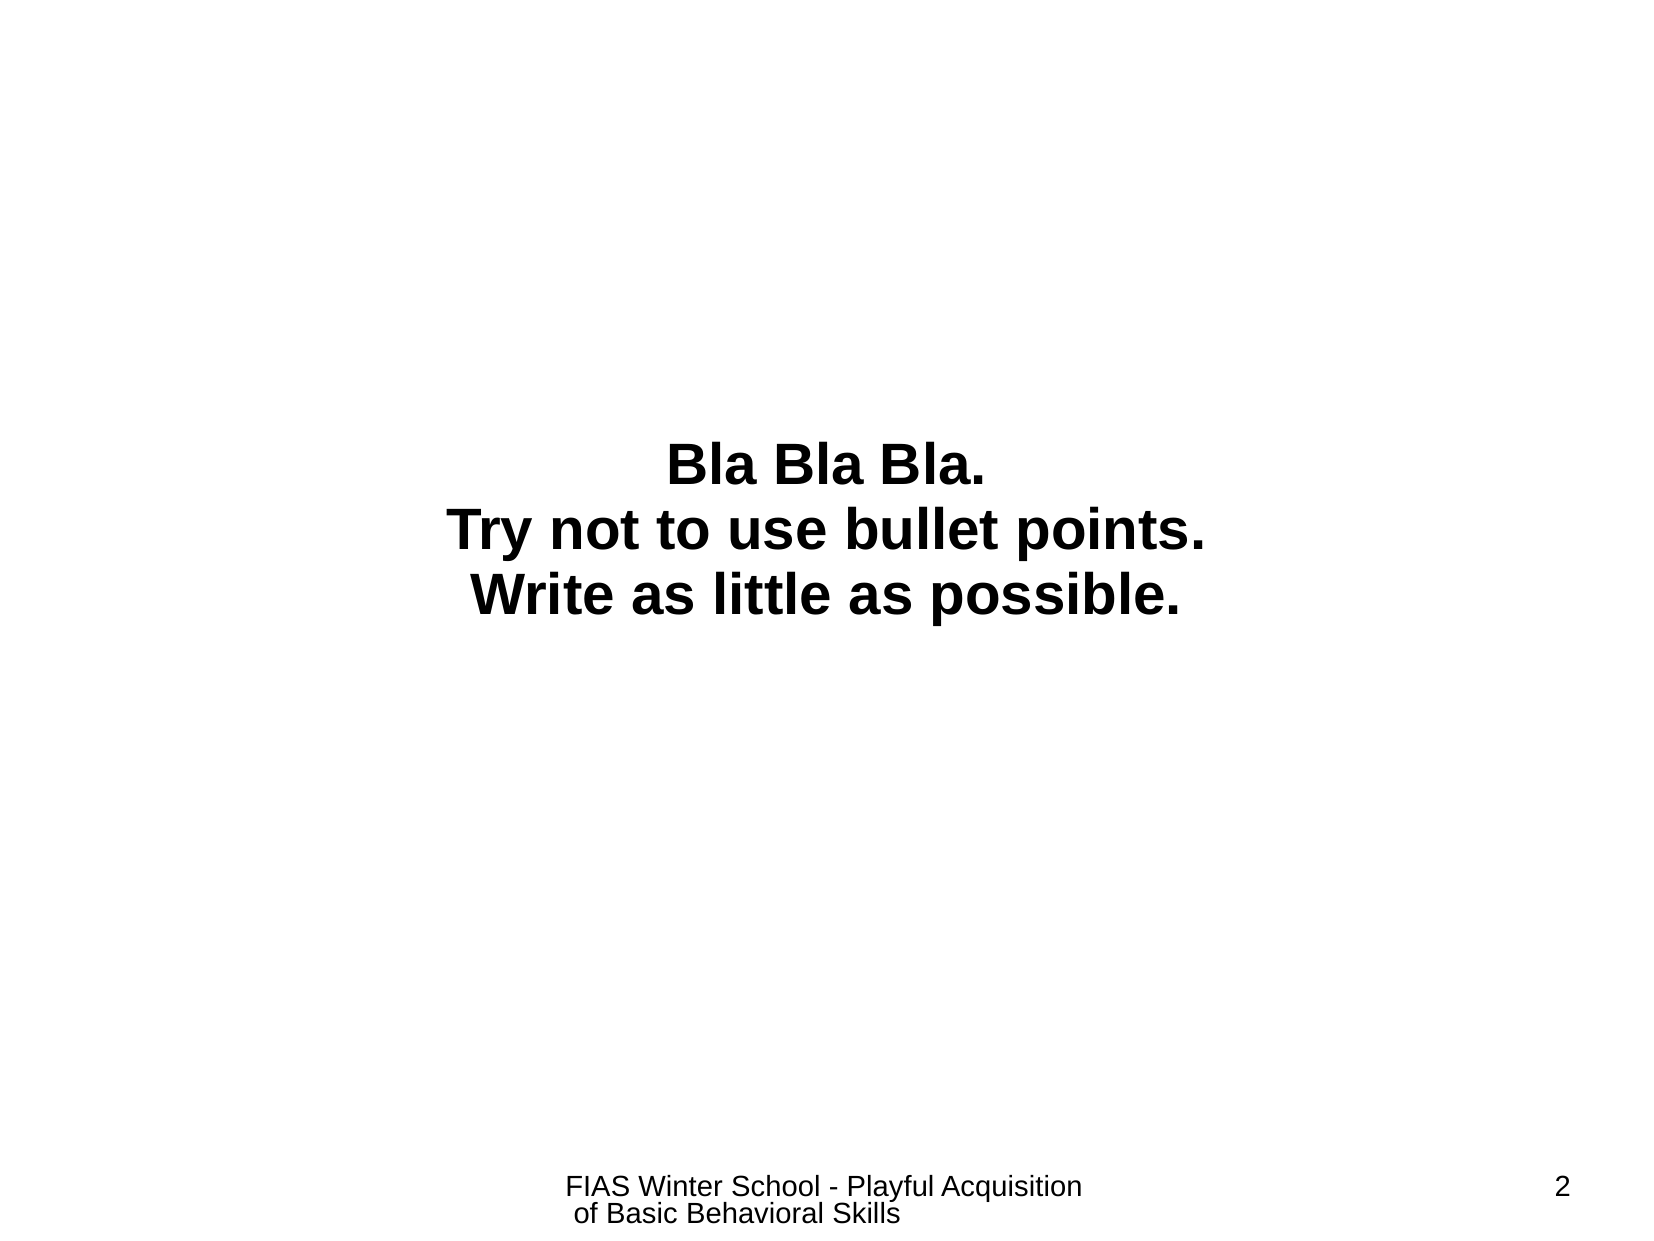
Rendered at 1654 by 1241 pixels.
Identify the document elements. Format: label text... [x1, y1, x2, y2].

subtitle Bla Bla Bla. Try not to use bullet points. Write as little as possible. [82, 49, 1571, 1010]
